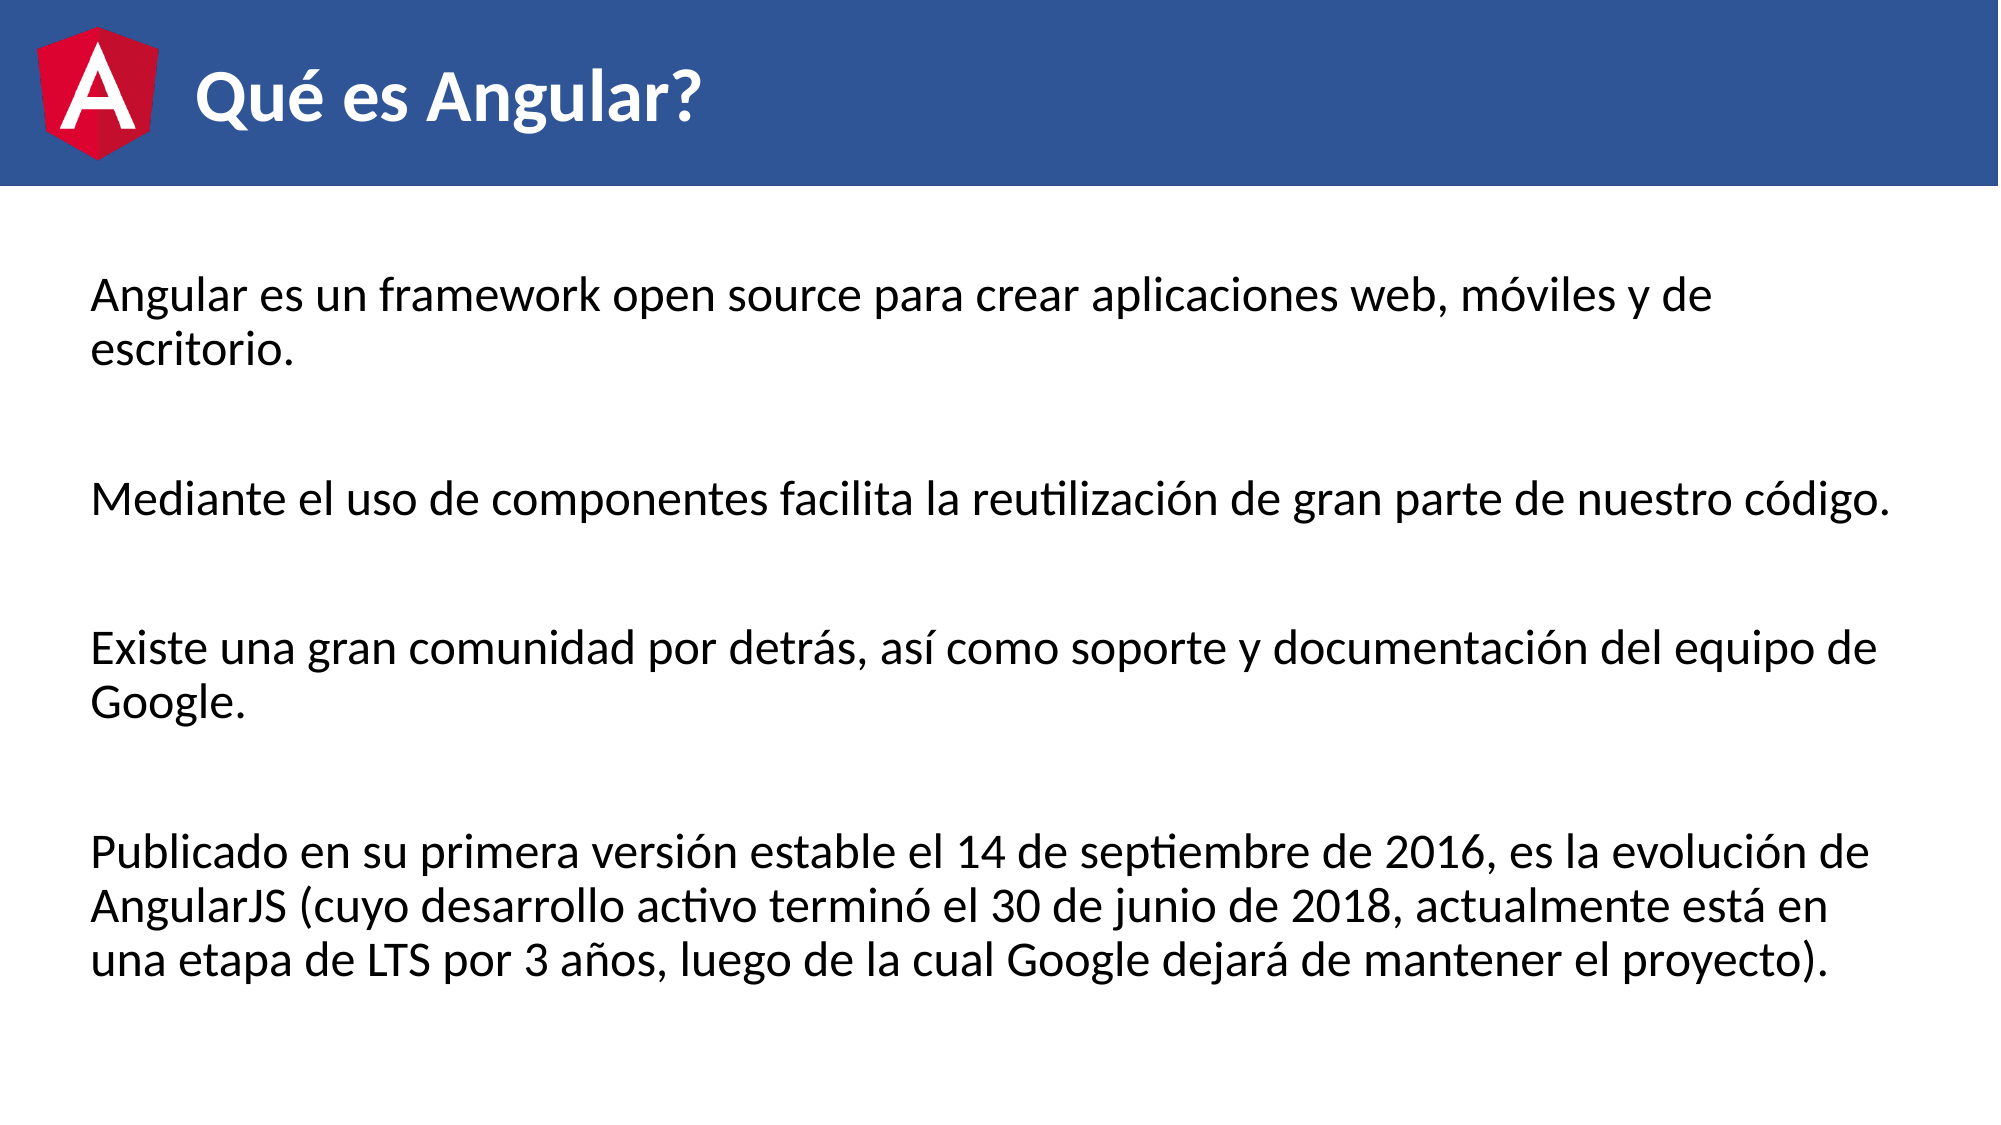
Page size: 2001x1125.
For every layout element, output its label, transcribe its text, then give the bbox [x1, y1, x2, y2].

subtitle Angular es un framework open source para crear aplicaciones web, móviles y de escritorio. Mediante el uso de componentes facilita la reutilización de gran parte de nuestro código. Existe una gran comunidad por detrás, así como soporte y documentación del equipo de Google. Publicado en su primera versión estable el 14 de septiembre de 2016, es la evolución de AngularJS (cuyo desarrollo activo terminó el 30 de junio de 2018, actualmente está en una etapa de LTS por 3 años, luego de la cual Google dejará de mantener el proyecto). [75, 260, 1925, 1082]
text_box [0, 0, 1997, 185]
text_box Qué es Angular? [180, 38, 1971, 145]
picture [16, 6, 179, 173]
